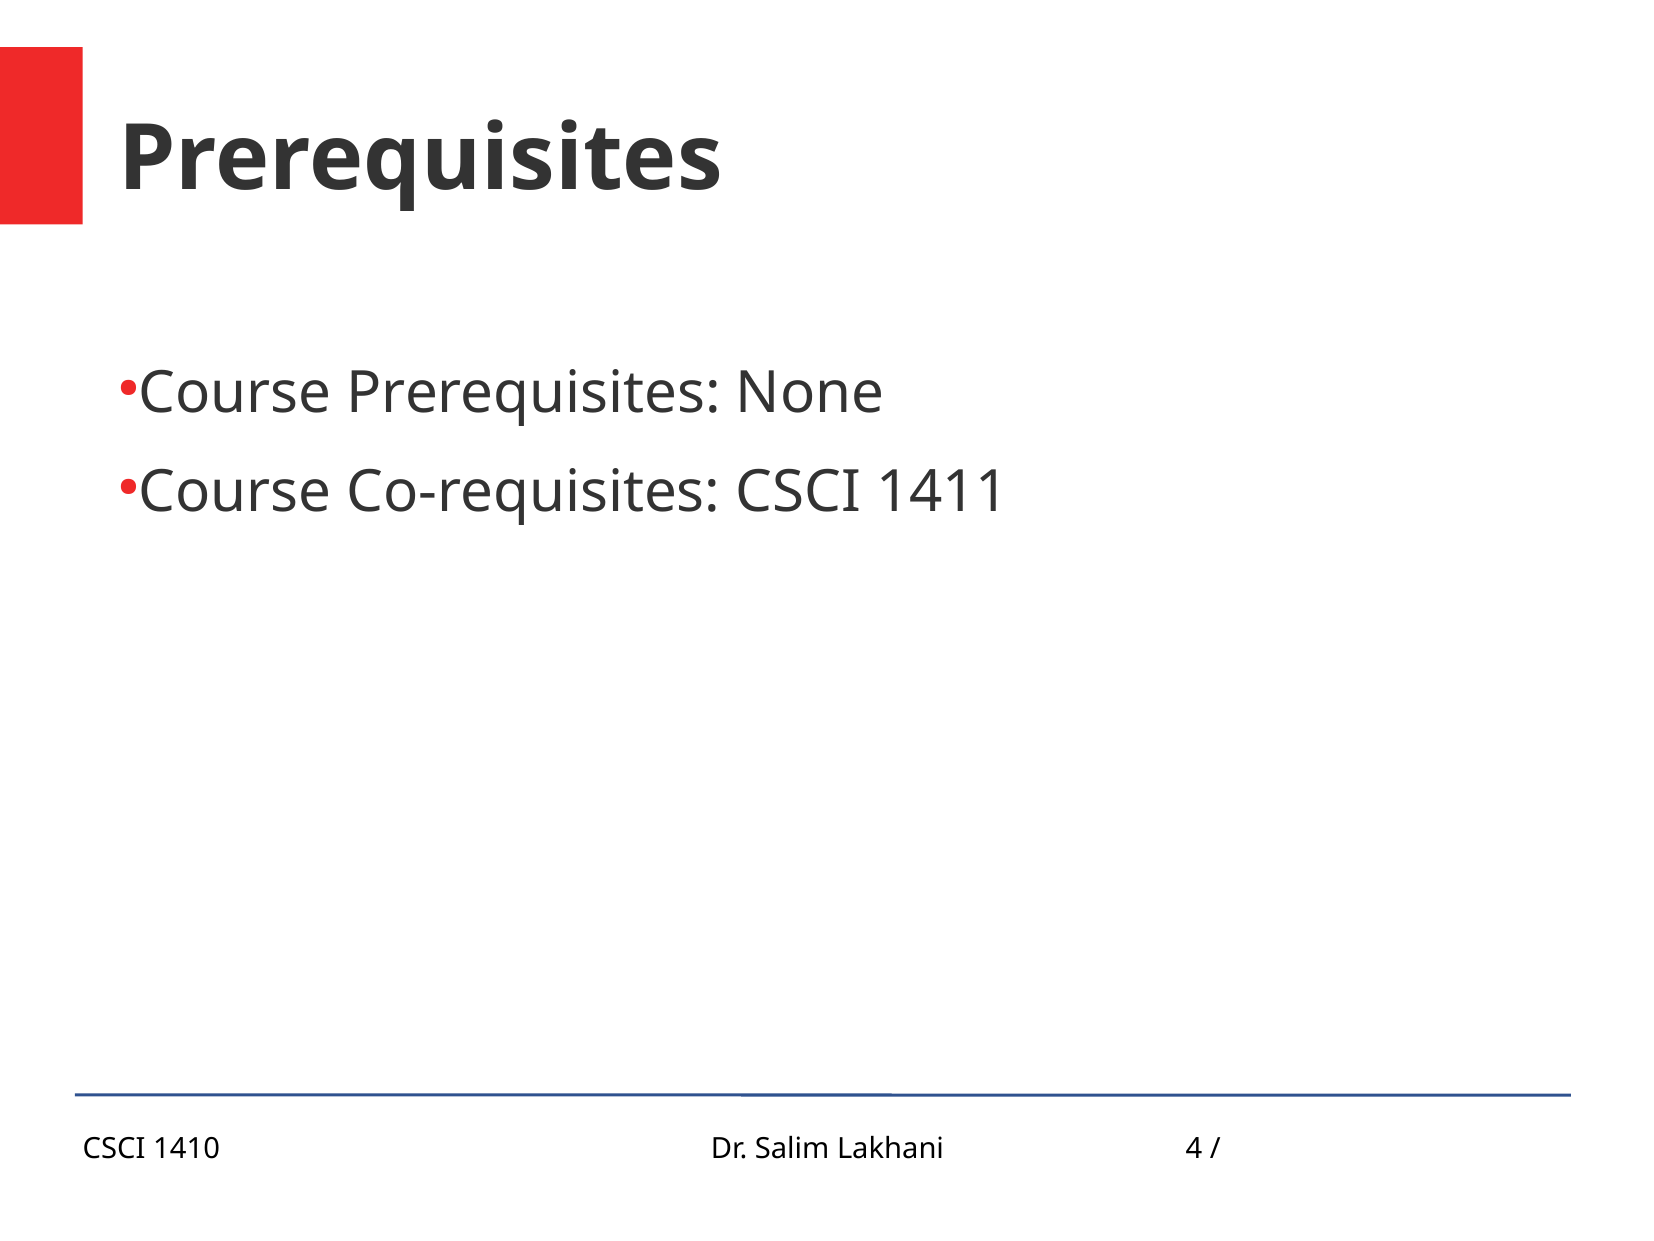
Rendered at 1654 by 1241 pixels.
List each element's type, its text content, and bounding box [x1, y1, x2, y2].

text_box Dr. Salim Lakhani [565, 1129, 1090, 1216]
text_box CSCI 1410 [82, 1129, 468, 1216]
text_box / [1185, 1129, 1571, 1216]
list Course Prerequisites: None Course Co-requisites: CSCI 1411 [118, 354, 1536, 1074]
title Prerequisites [118, 49, 1571, 257]
